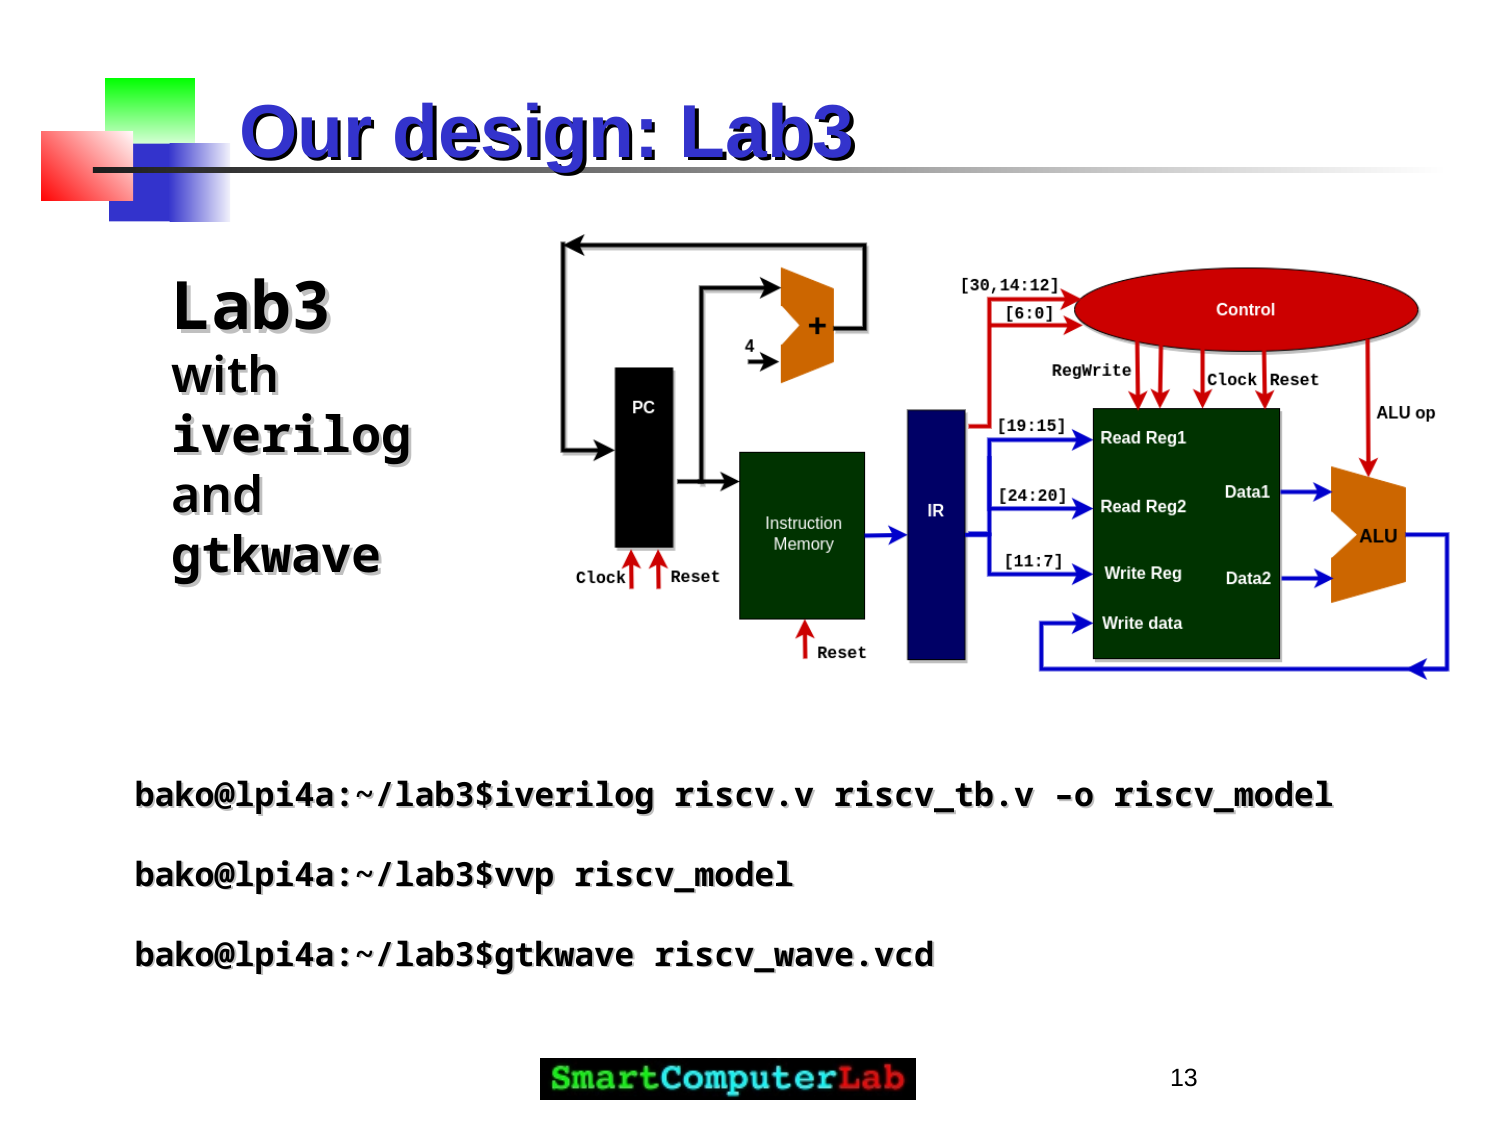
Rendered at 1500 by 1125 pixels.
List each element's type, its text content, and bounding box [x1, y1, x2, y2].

title Our design: Lab3 [224, 74, 1160, 180]
text_box Lab3 with iverilog and gtkwave [156, 255, 496, 591]
picture [540, 1058, 916, 1100]
text_box bako@lpi4a:~/lab3$iverilog riscv.v riscv_tb.v –o riscv_model bako@lpi4a:~/lab3$vvp riscv_model bako@lpi4a:~/lab3$gtkwave riscv_wave.vcd [120, 765, 1396, 991]
picture [551, 230, 1459, 681]
